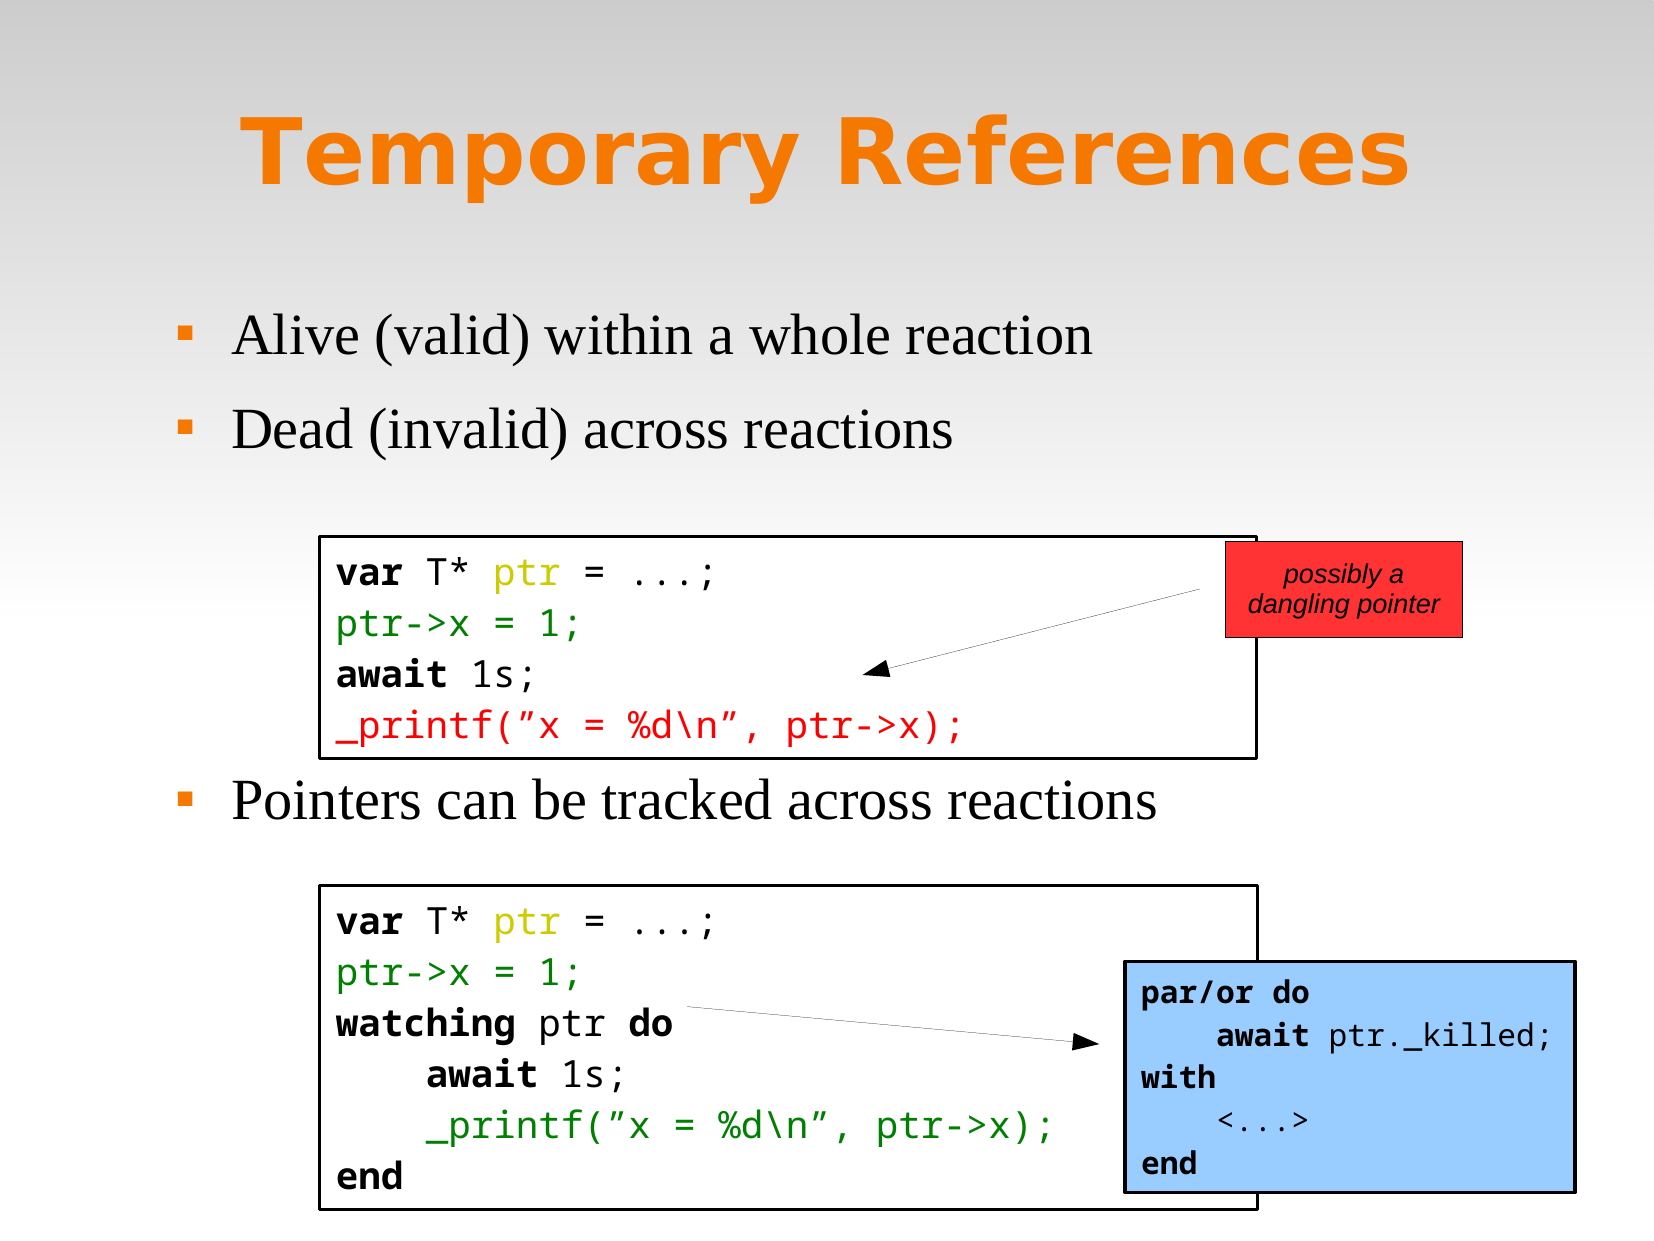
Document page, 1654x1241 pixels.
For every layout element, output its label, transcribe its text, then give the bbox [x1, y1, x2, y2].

list Alive (valid) within a whole reaction Dead (invalid) across reactions Pointers can be tracked across reactions [89, 302, 1463, 1121]
text_box var T* ptr = ...; ptr->x = 1; watching ptr do await 1s; _printf(”x = %d\n”, ptr->x); end [319, 885, 1258, 1170]
text_box possibly a dangling pointer [1225, 541, 1463, 638]
text_box var T* ptr = ...; ptr->x = 1; await 1s; _printf(”x = %d\n”, ptr->x); [319, 536, 1257, 732]
text_box par/or do await ptr._killed; with <...> end [1125, 961, 1576, 1165]
title Temporary References [82, 49, 1571, 257]
